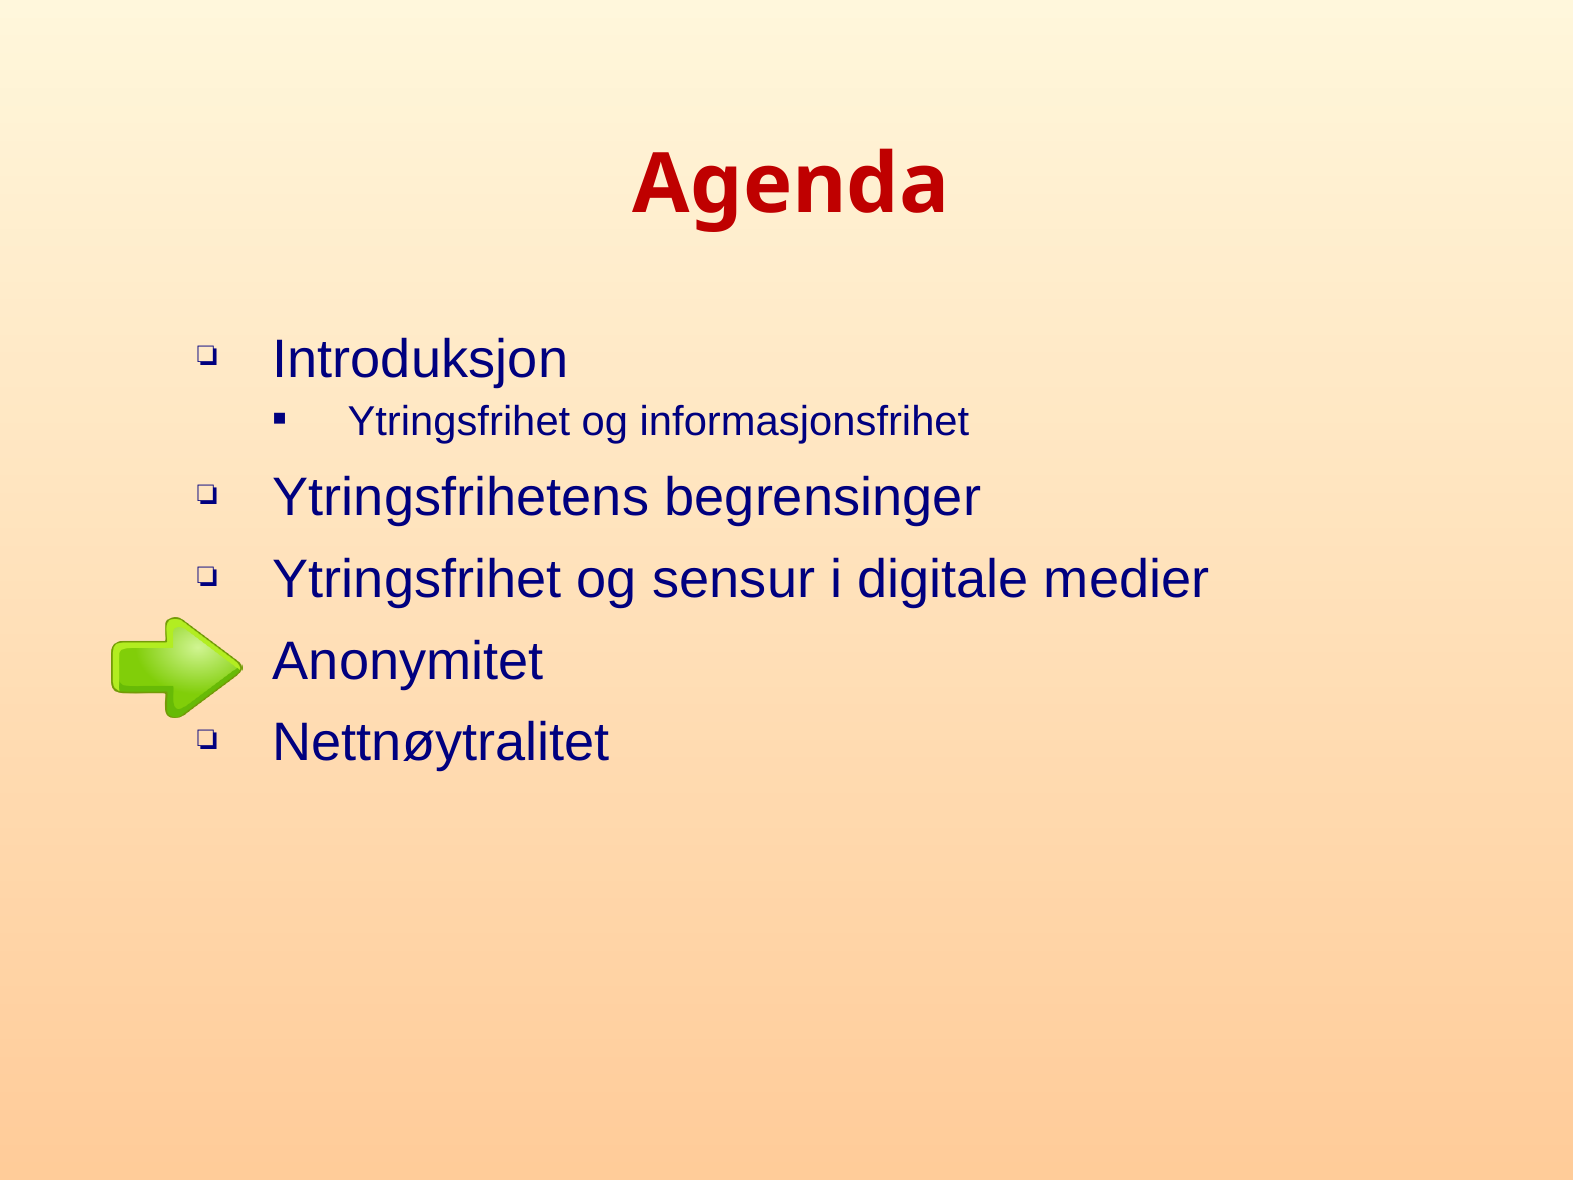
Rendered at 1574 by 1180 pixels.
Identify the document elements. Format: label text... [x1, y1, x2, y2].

picture [111, 617, 243, 718]
title Agenda [39, 54, 1543, 309]
list Introduksjon Ytringsfrihet og informasjonsfrihet Ytringsfrihetens begrensinger Ytringsfrihet og sensur i digitale medier Anonymitet Nettnøytralitet [197, 334, 1574, 1169]
